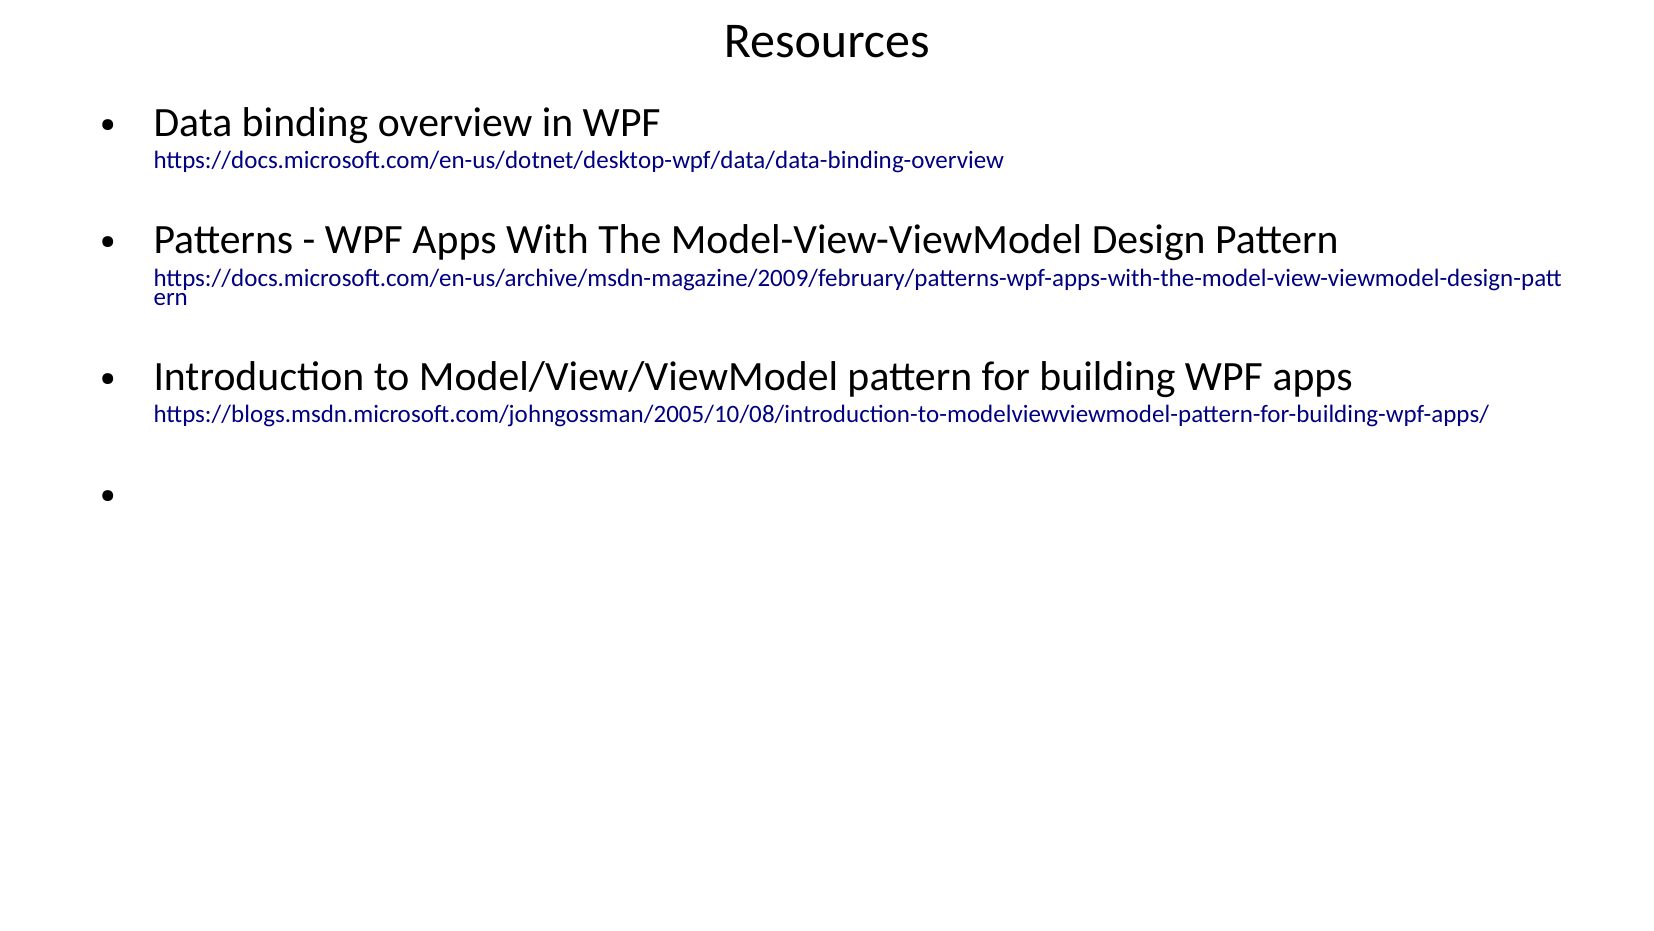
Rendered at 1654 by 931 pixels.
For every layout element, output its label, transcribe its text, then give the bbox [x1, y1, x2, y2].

title Resources [82, 15, 1571, 76]
list Data binding overview in WPF https://docs.microsoft.com/en-us/dotnet/desktop-wpf/data/data-binding-overview Patterns - WPF Apps With The Model-View-ViewModel Design Pattern https://docs.microsoft.com/en-us/archive/msdn-magazine/2009/february/patterns-wpf-apps-with-the-model-view-viewmodel-design-pattern Introduction to Model/View/ViewModel pattern for building WPF apps https://blogs.msdn.microsoft.com/johngossman/2005/10/08/introduction-to-modelviewviewmodel-pattern-for-building-wpf-apps/ [82, 105, 1571, 916]
